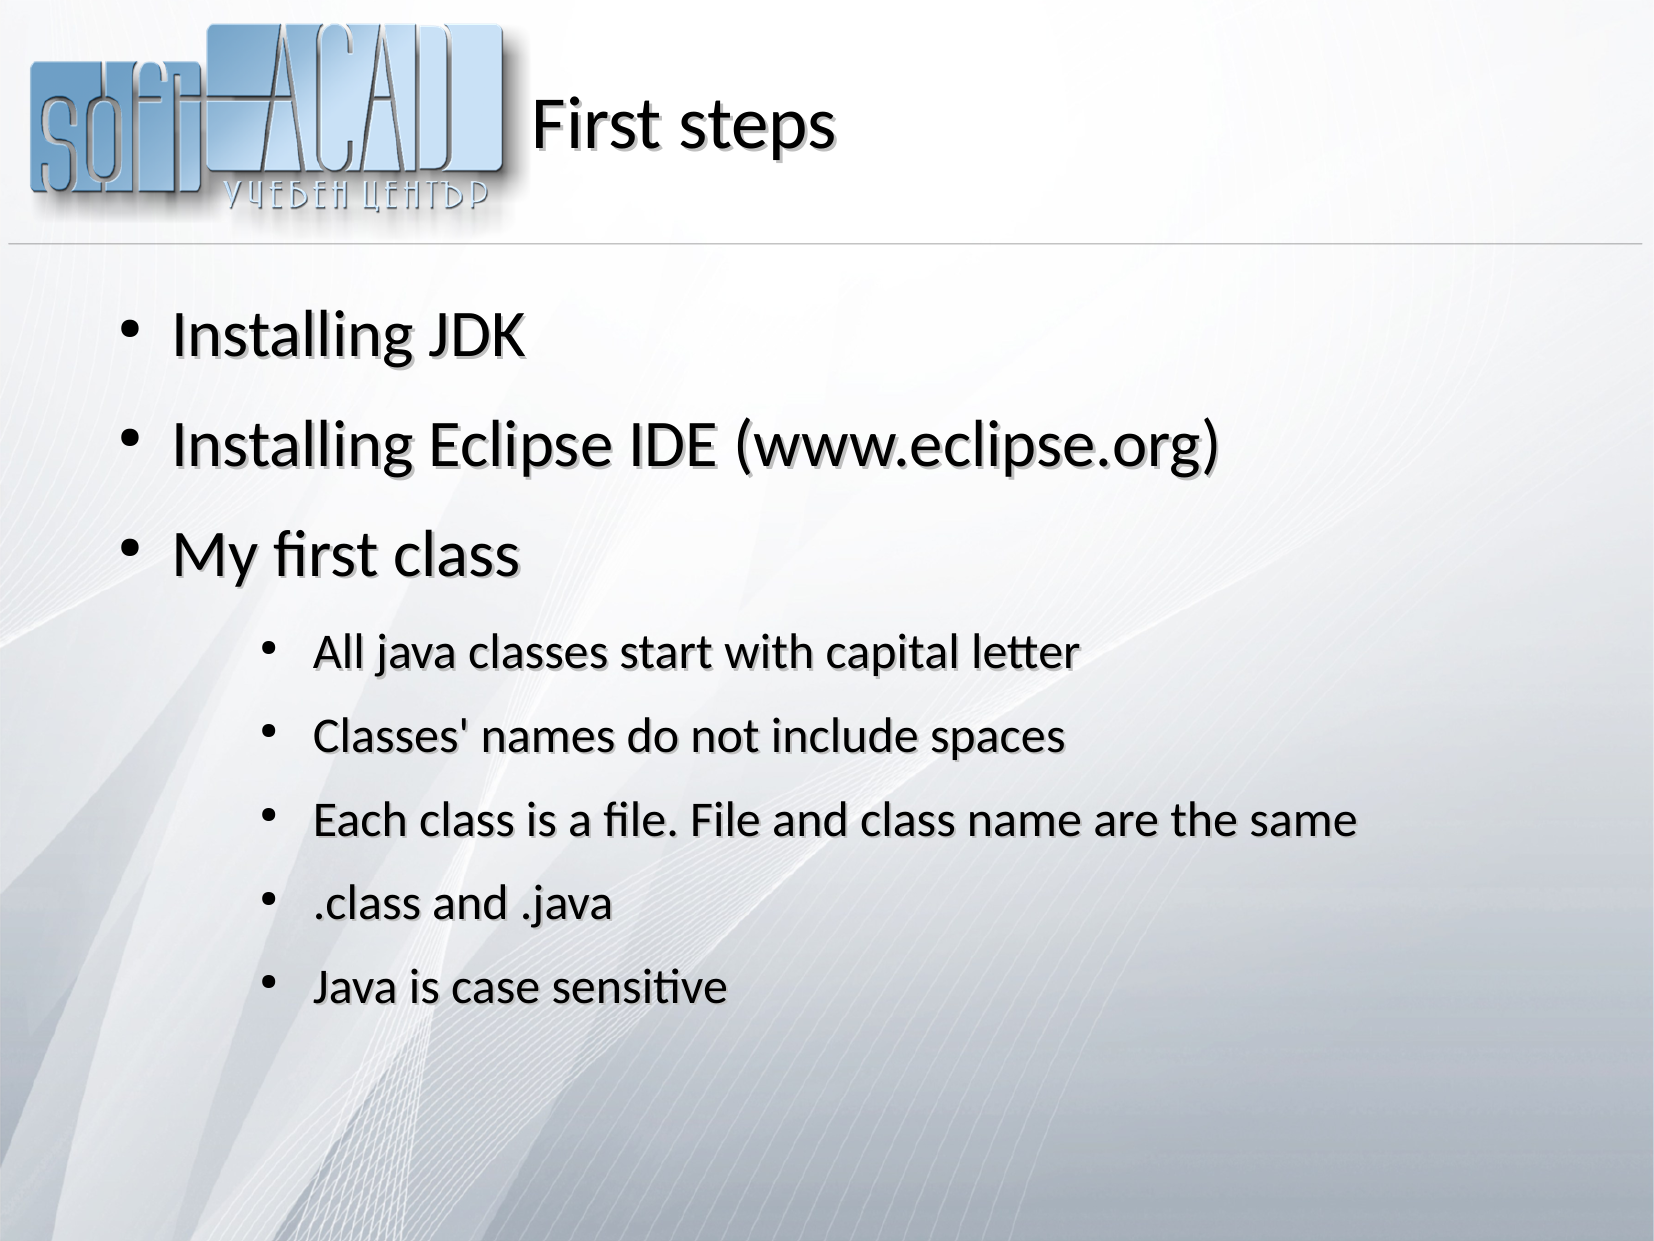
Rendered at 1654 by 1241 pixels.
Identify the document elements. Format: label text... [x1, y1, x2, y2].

title First steps [531, 0, 1571, 237]
list Installing JDK Installing Eclipse IDE (www.eclipse.org) My first class All java classes start with capital letter Classes' names do not include spaces Each class is a file. File and class name are the same .class and .java Java is case sensitive [82, 290, 1571, 1094]
